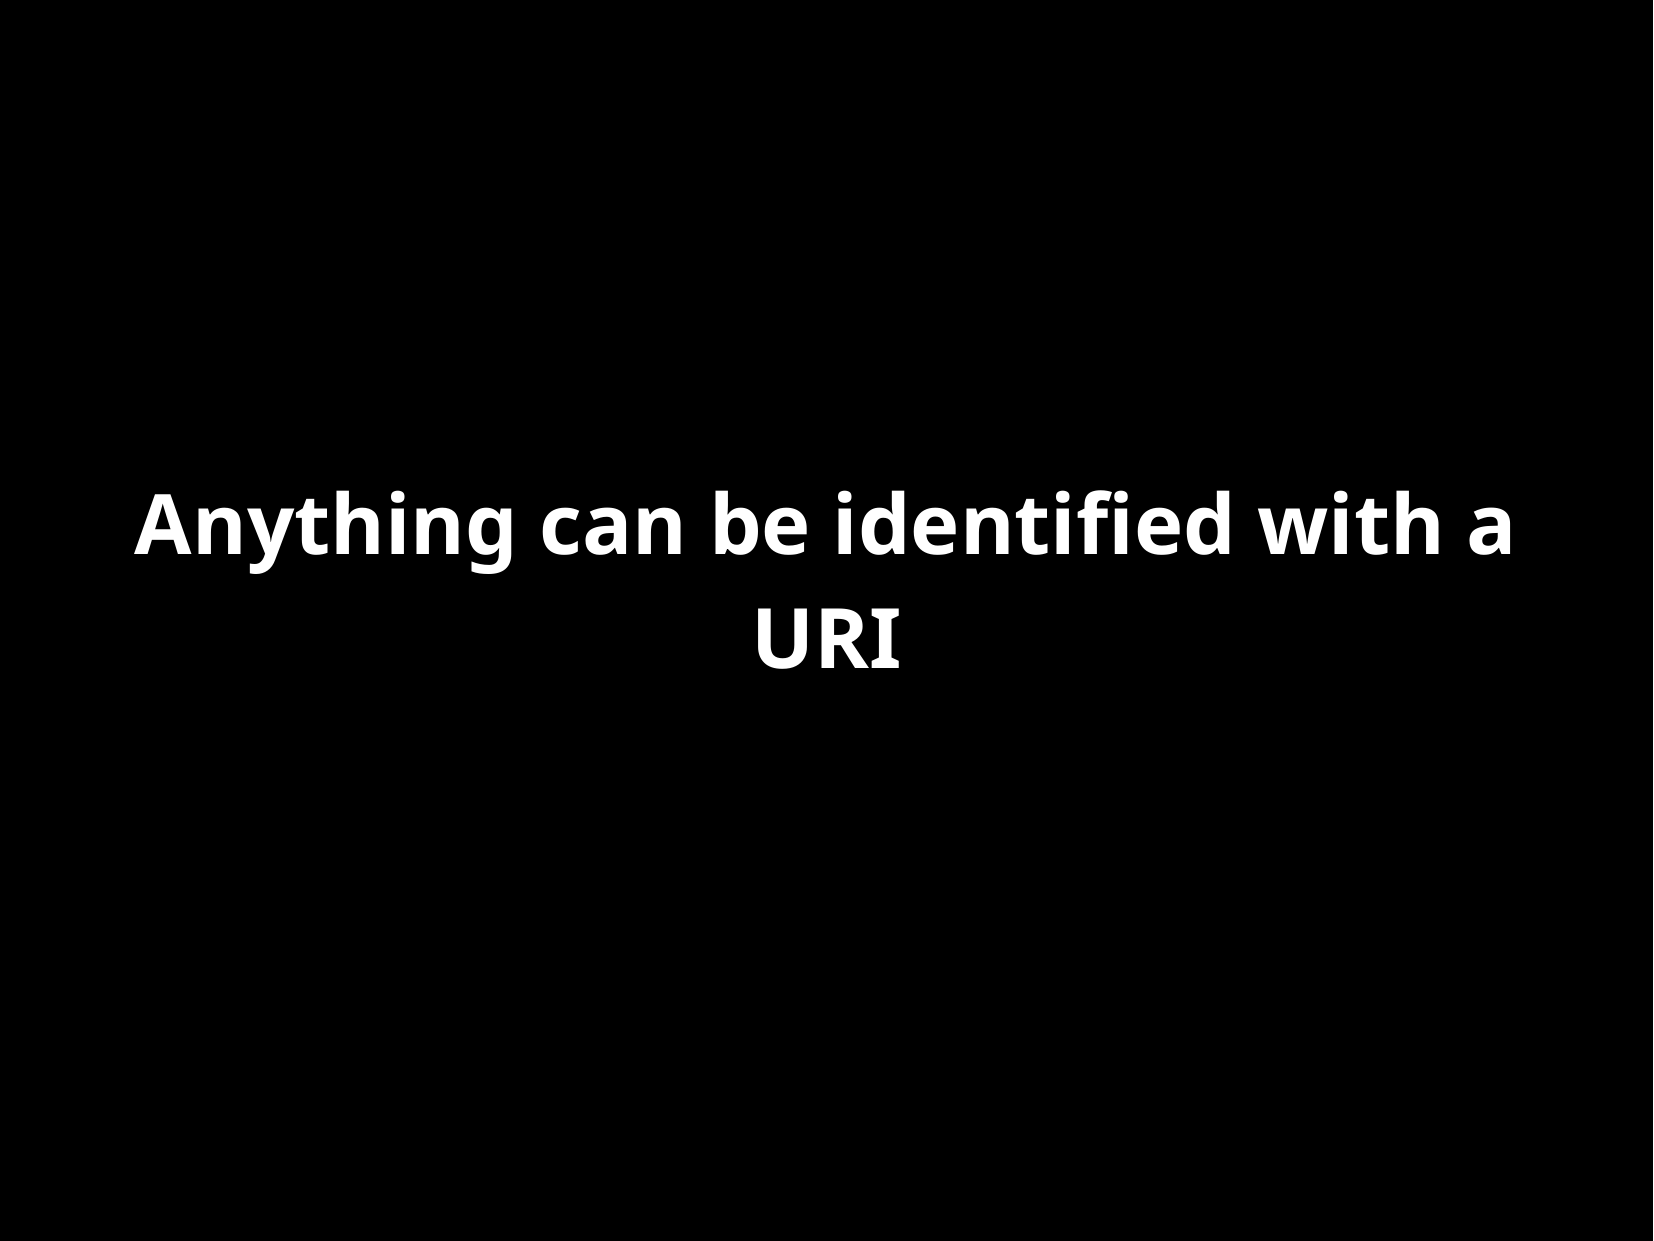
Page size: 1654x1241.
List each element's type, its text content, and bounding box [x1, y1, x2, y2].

subtitle Anything can be identified with a URI [82, 49, 1571, 1109]
